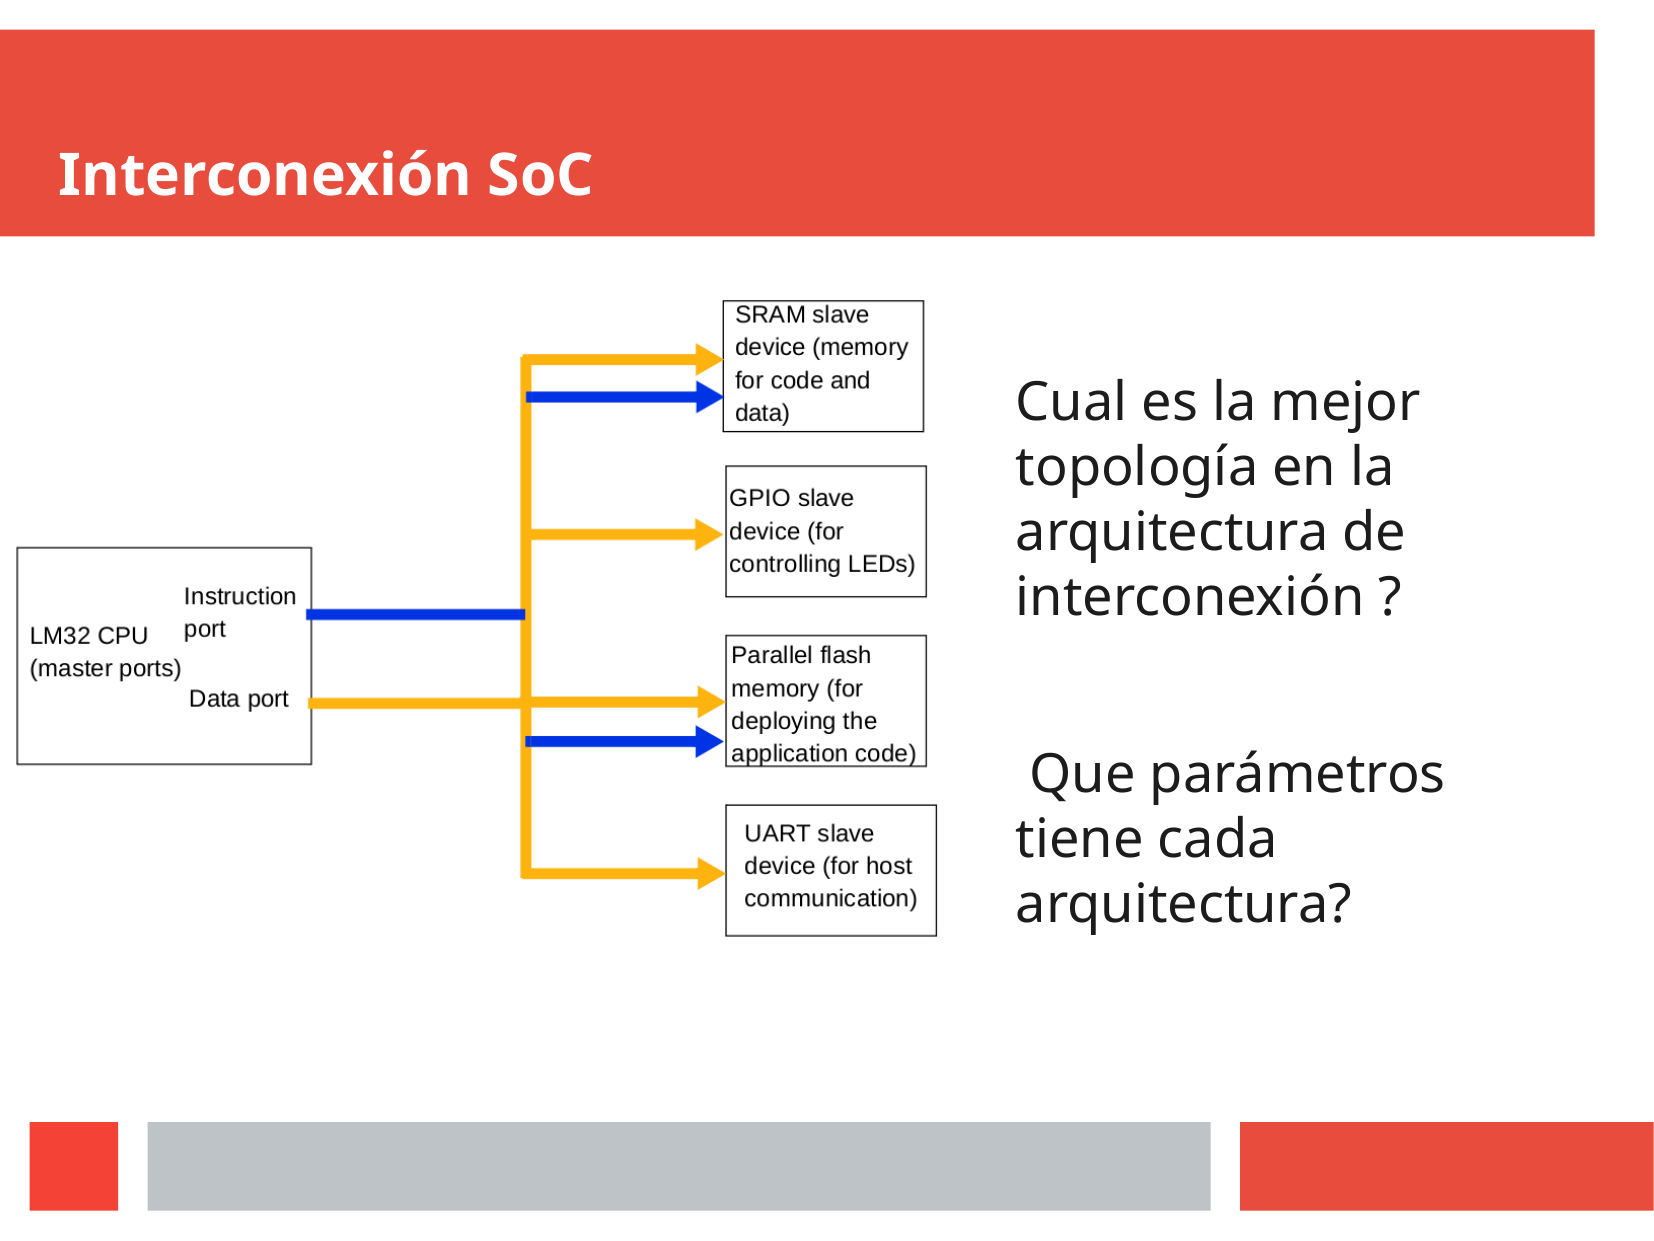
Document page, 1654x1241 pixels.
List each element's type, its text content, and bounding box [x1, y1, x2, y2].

subtitle Cual es la mejor topología en la arquitectura de interconexión ? Que parámetros tiene cada arquitectura? [1015, 366, 1583, 1123]
title Interconexión SoC [59, 59, 1595, 207]
picture [0, 283, 945, 957]
